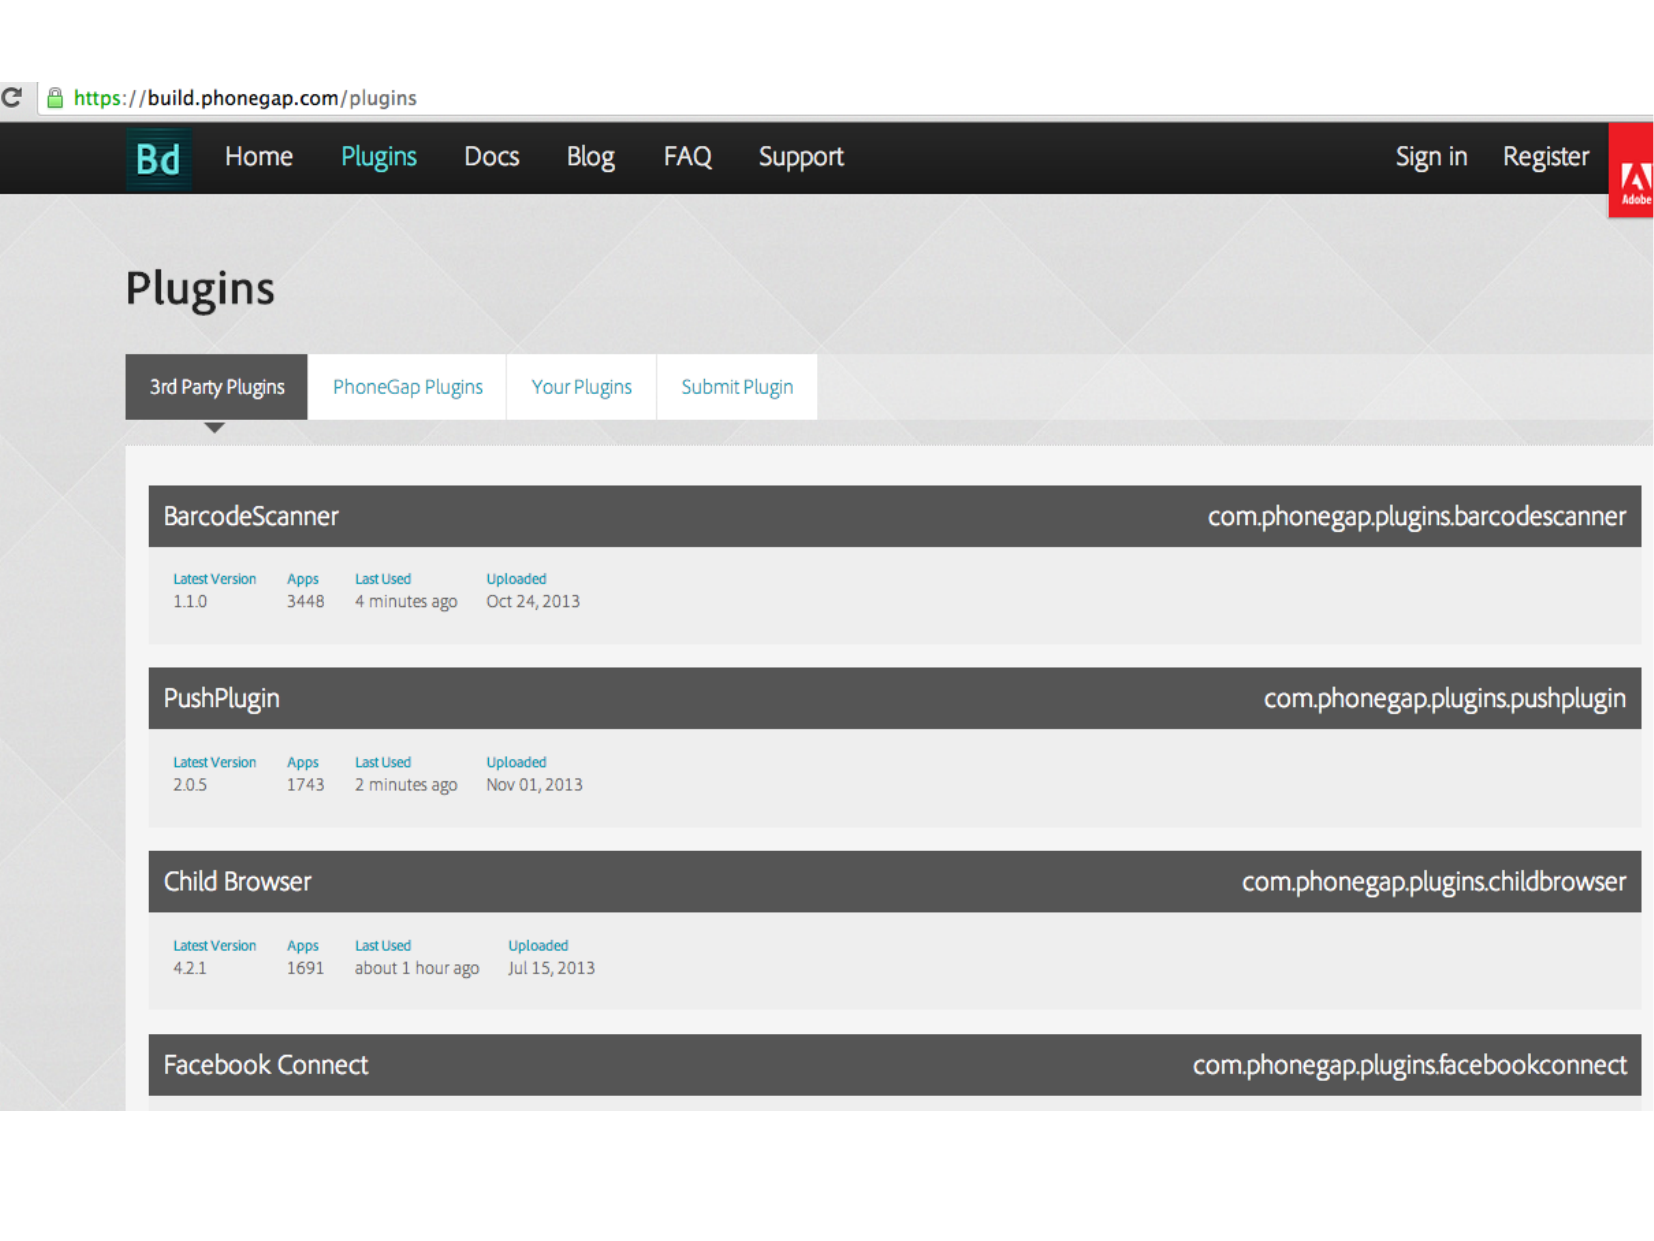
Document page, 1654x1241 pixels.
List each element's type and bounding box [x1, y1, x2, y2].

picture [0, 82, 1654, 1111]
